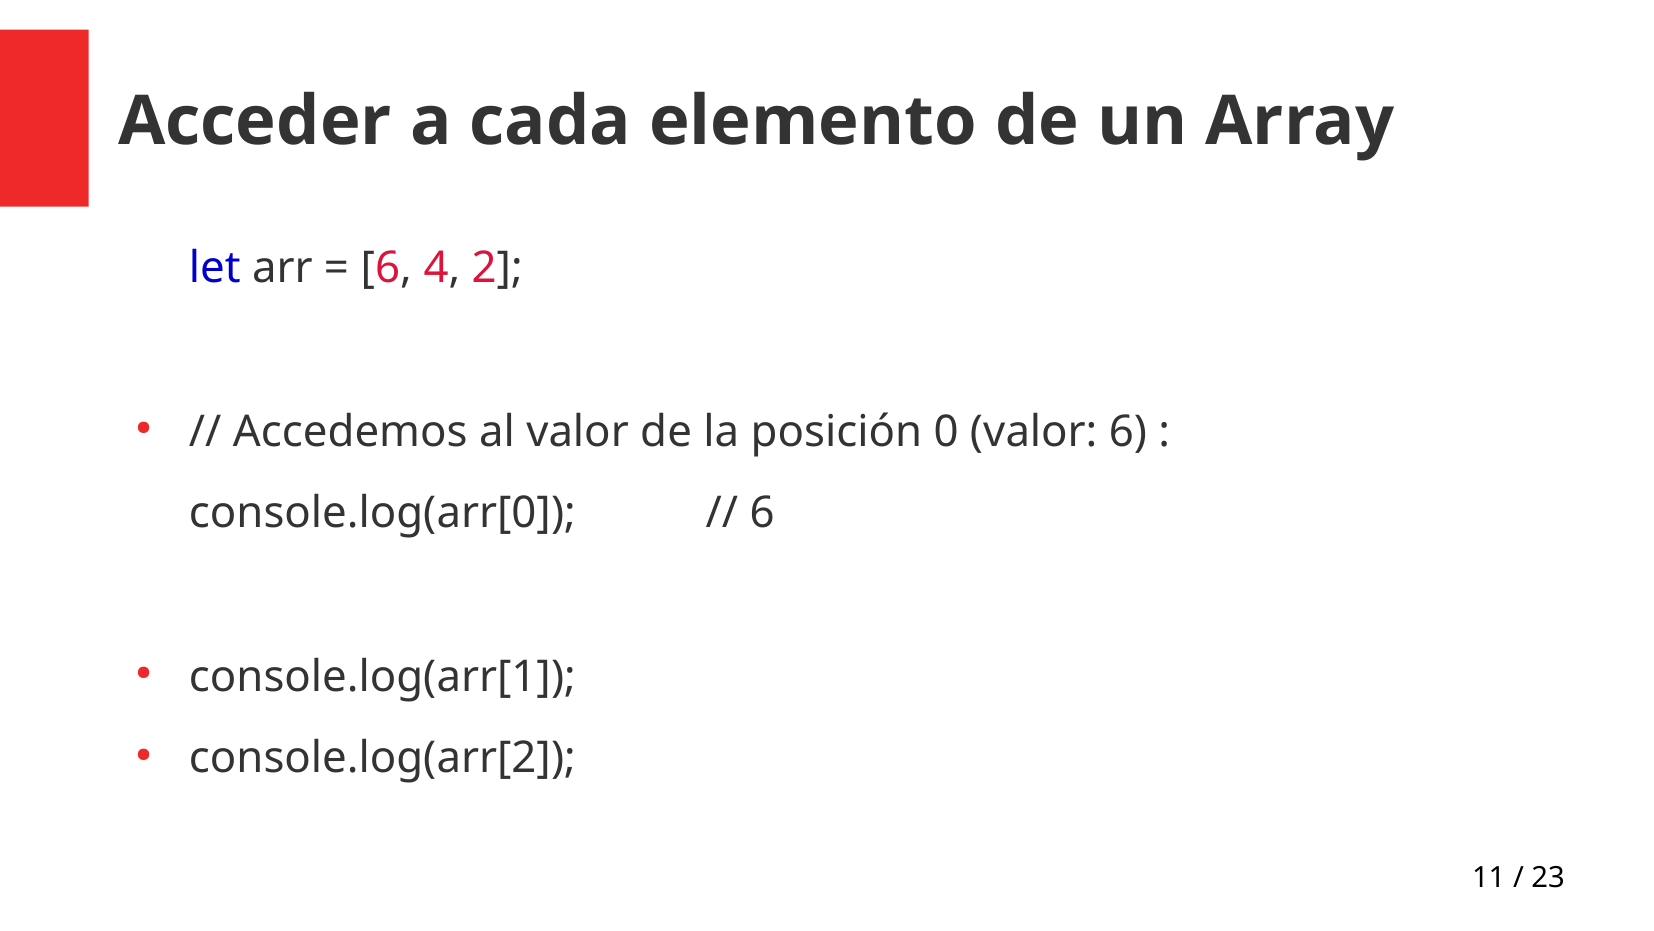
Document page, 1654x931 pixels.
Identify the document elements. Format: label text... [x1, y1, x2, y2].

title Acceder a cada elemento de un Array [118, 29, 1595, 207]
list let arr = [6, 4, 2]; // Accedemos al valor de la posición 0 (valor: 6) : console.log(arr[0]); // 6 console.log(arr[1]); console.log(arr[2]); [118, 236, 1595, 798]
